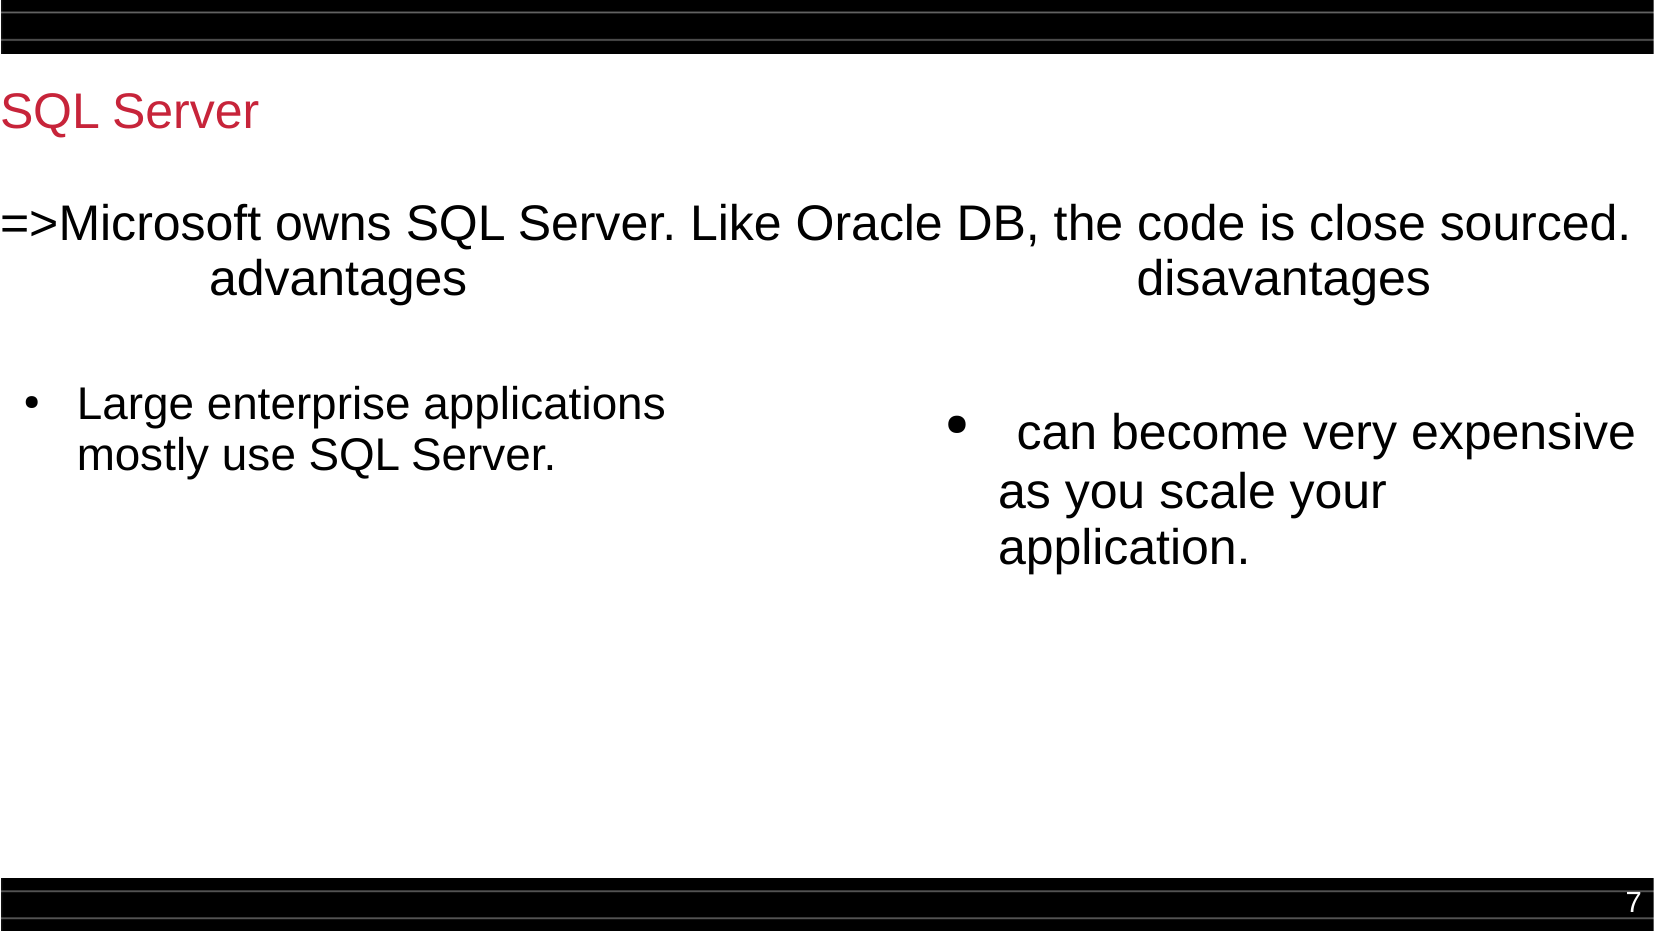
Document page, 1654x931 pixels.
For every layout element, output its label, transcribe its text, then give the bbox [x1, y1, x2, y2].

list can become very expensive as you scale your application. [927, 388, 1654, 875]
title SQL Server =>Microsoft owns SQL Server. Like Oracle DB, the code is close sourced. advantages disavantages [0, 47, 1654, 343]
list Large enterprise applications mostly use SQL Server. [6, 377, 733, 864]
picture [1, 0, 1654, 47]
picture [1, 878, 1654, 931]
